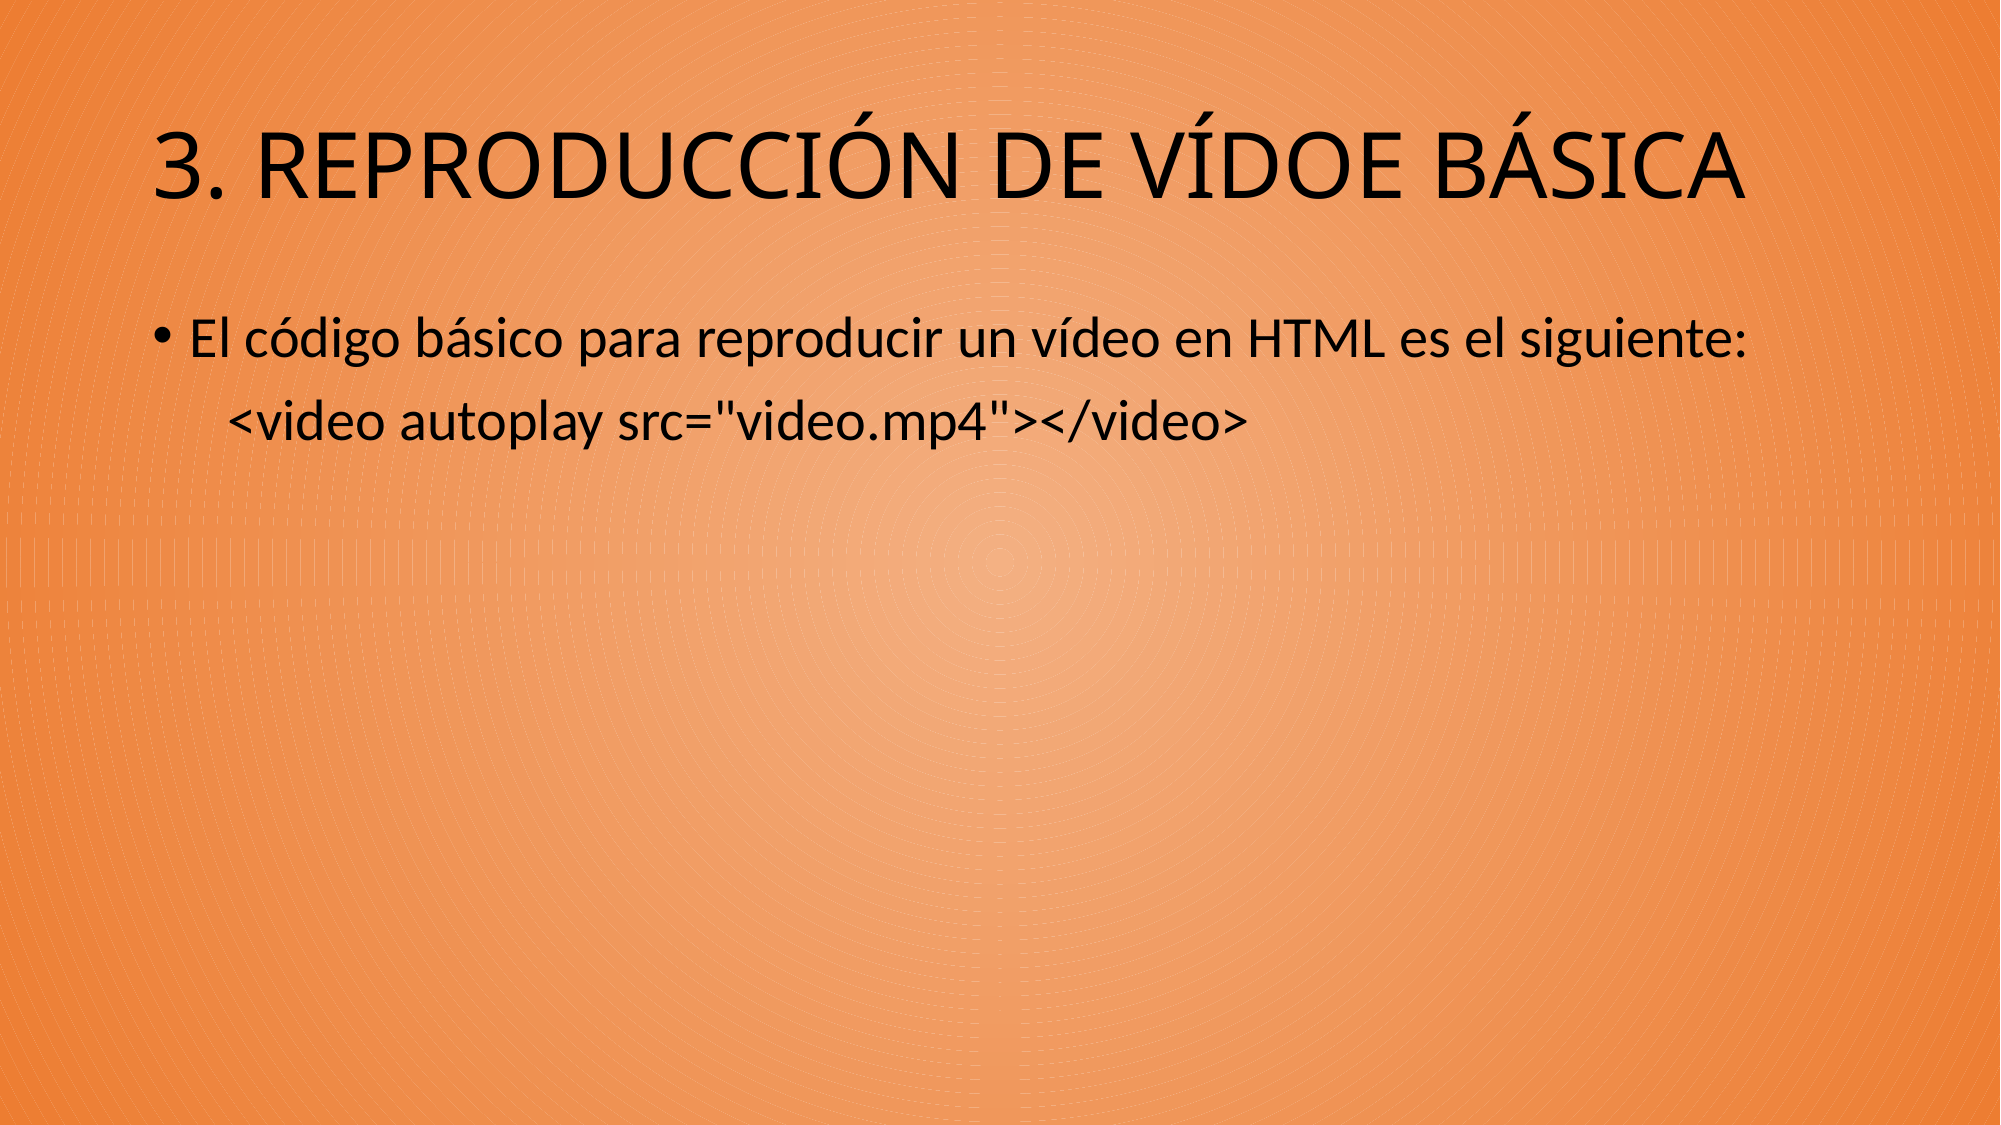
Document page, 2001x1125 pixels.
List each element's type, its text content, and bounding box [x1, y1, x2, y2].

list El código básico para reproducir un vídeo en HTML es el siguiente: <video autoplay src="video.mp4"></video> [137, 299, 1863, 1014]
title 3. REPRODUCCIÓN DE VÍDOE BÁSICA [137, 59, 1863, 278]
